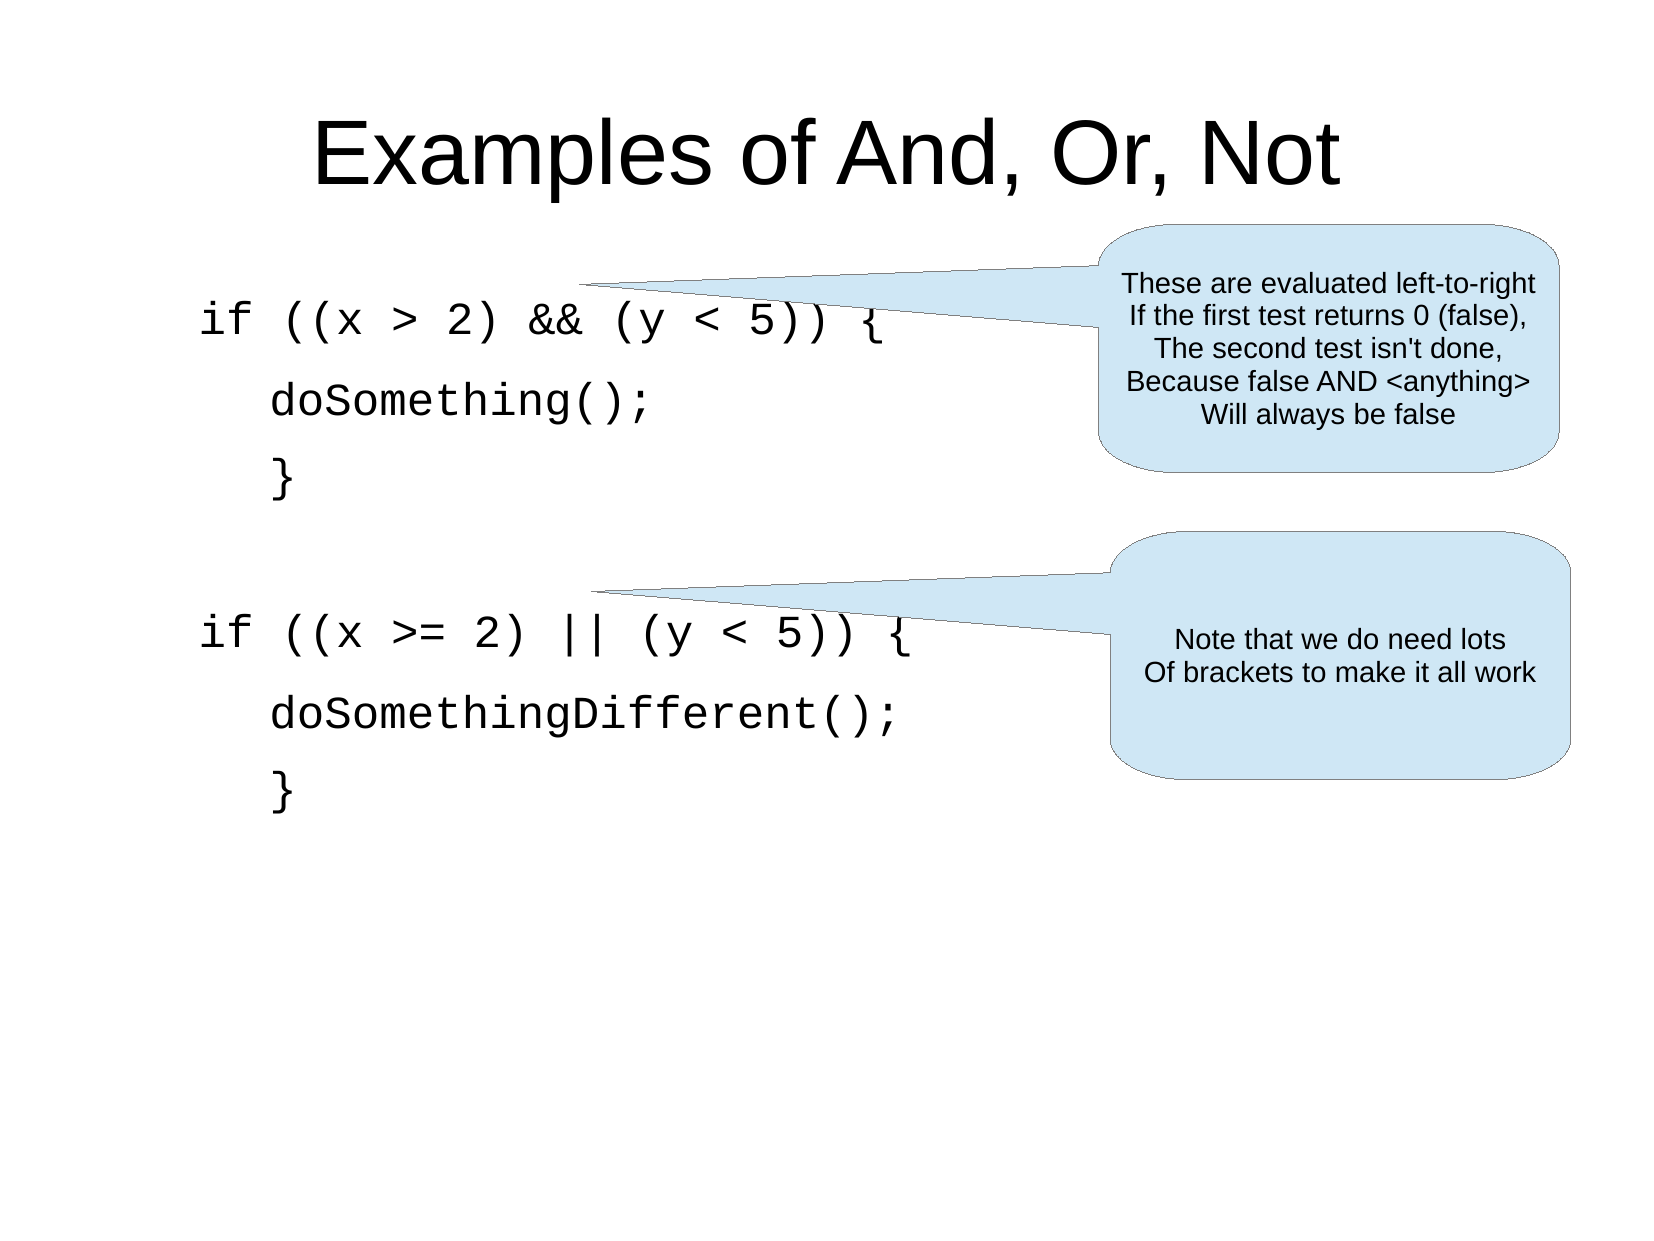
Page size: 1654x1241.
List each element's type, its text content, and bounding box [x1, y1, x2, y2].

list if ((x > 2) && (y < 5)) { doSomething(); } if ((x >= 2) || (y < 5)) { doSomethingDifferent(); } [127, 296, 1583, 1170]
text_box Note that we do need lots Of brackets to make it all work [591, 531, 1571, 780]
text_box These are evaluated left-to-right If the first test returns 0 (false), The second test isn't done, Because false AND <anything> Will always be false [579, 224, 1560, 473]
title Examples of And, Or, Not [82, 49, 1571, 257]
